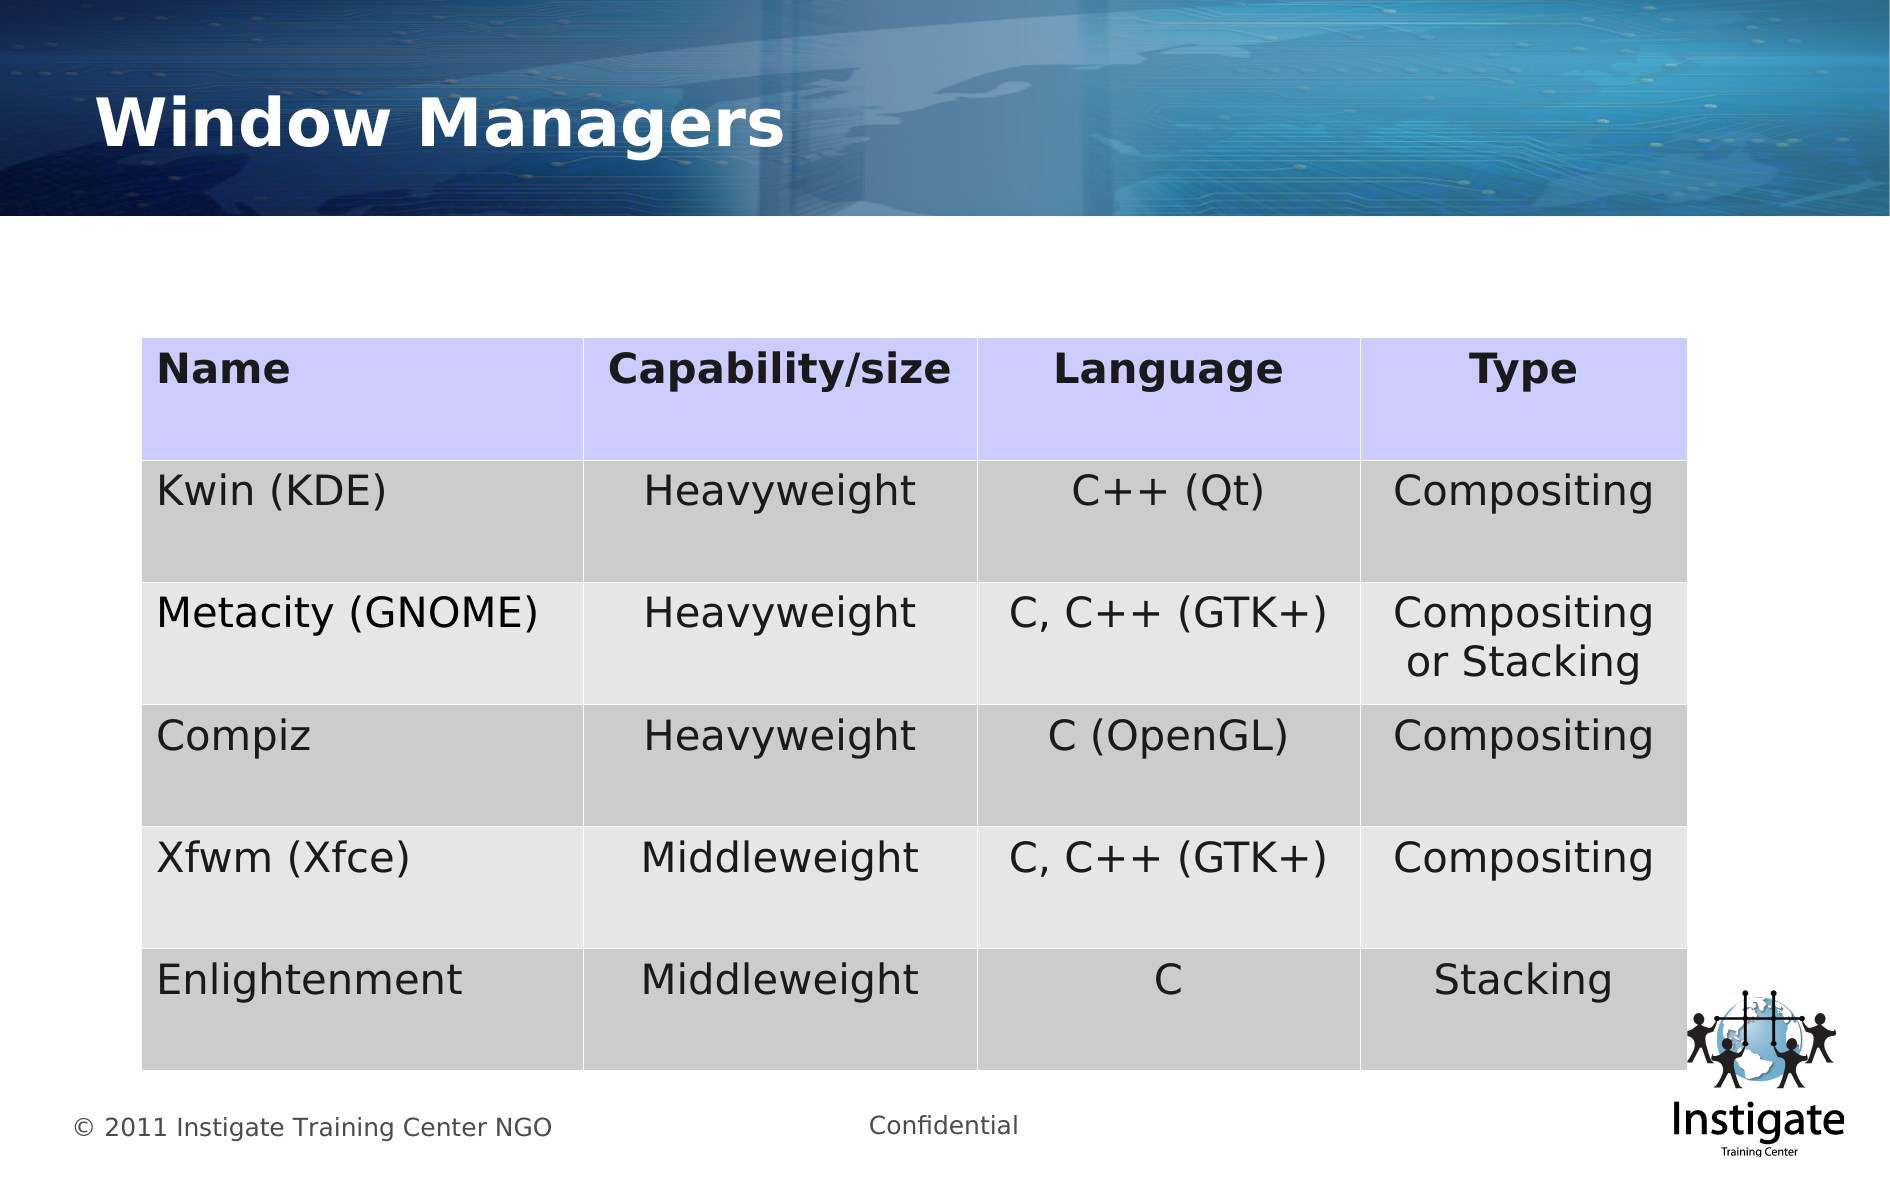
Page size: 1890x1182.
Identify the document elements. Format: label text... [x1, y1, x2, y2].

picture [0, 0, 1890, 216]
picture [141, 337, 1844, 1157]
title Window Managers [94, 54, 1793, 210]
